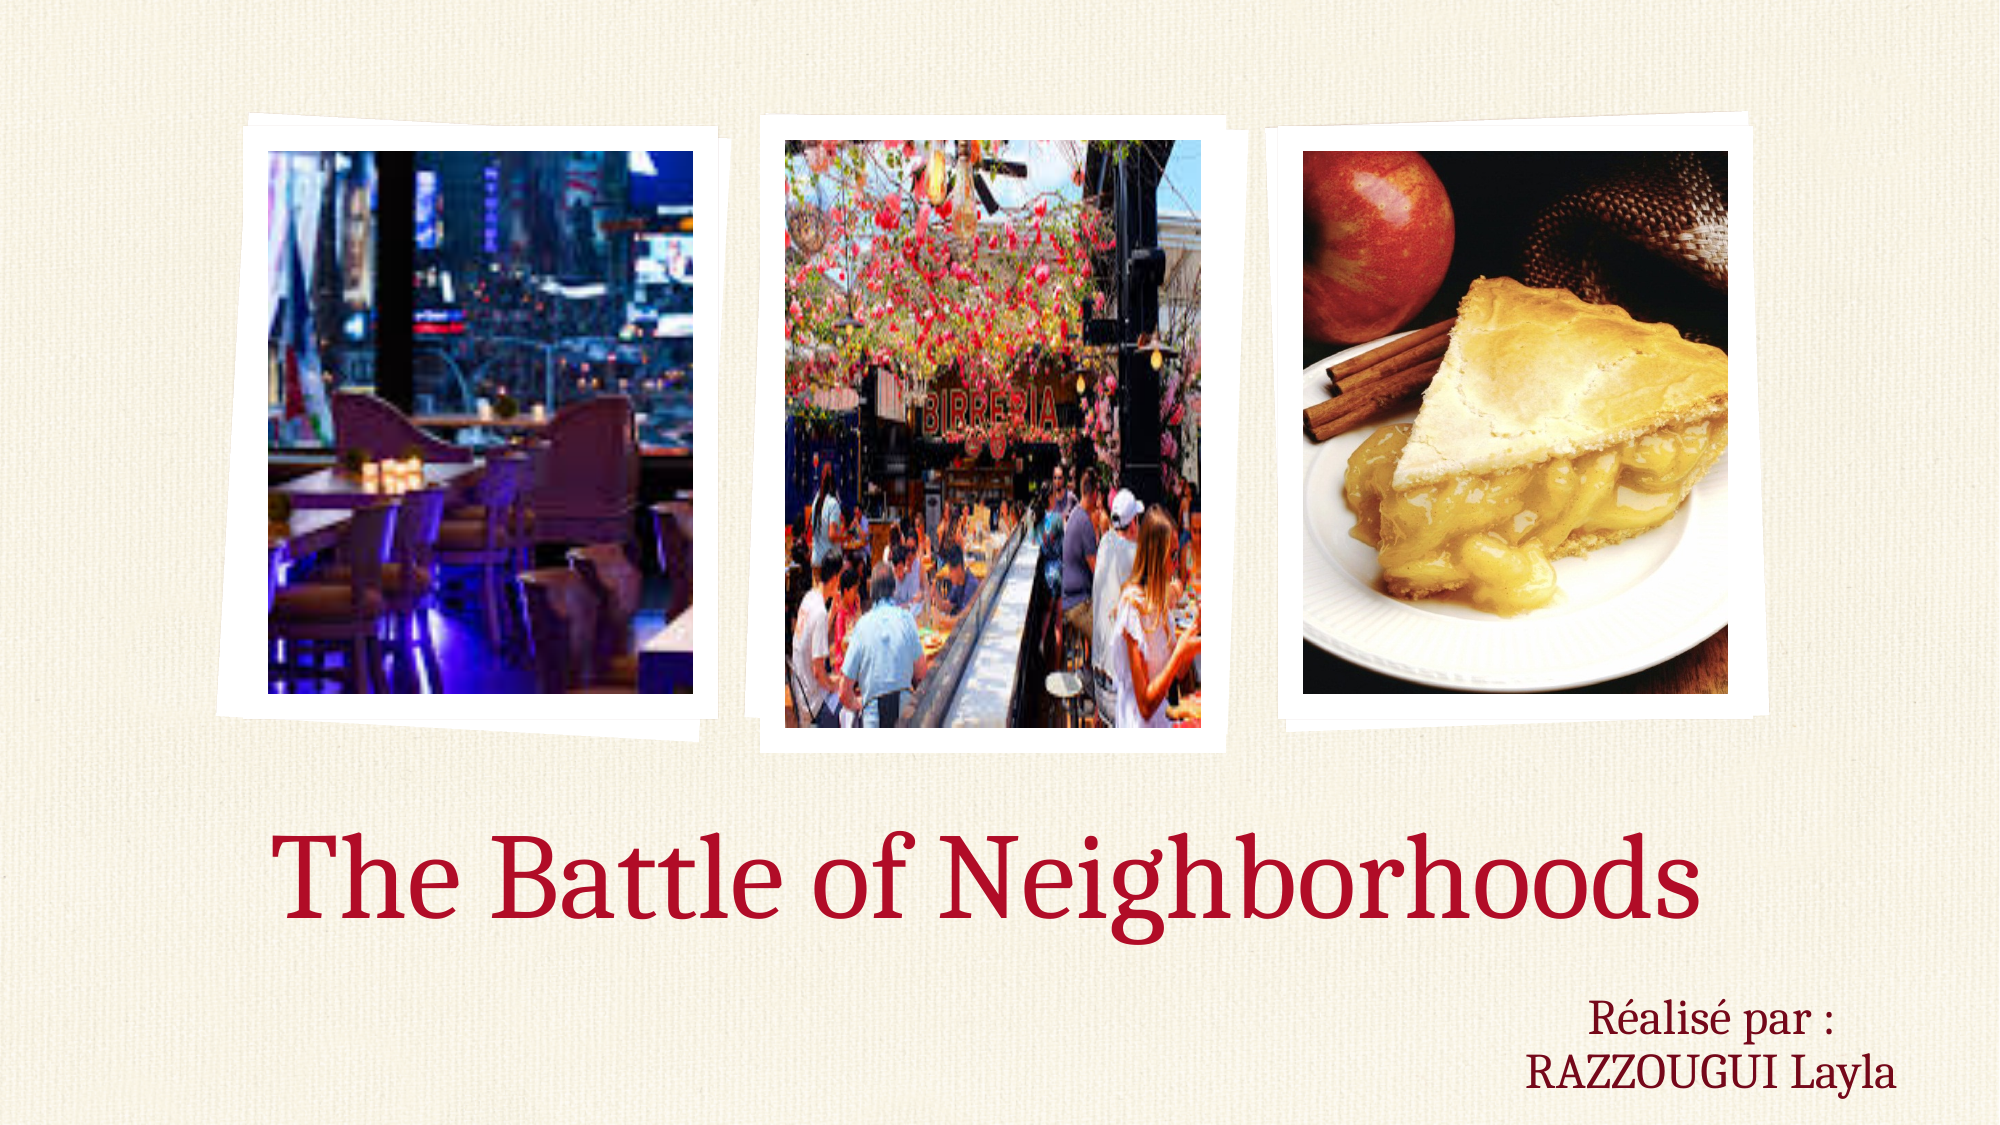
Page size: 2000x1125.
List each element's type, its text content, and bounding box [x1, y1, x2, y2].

picture [1302, 150, 1728, 695]
subtitle Réalisé par : RAZZOUGUI Layla [1448, 984, 1975, 1117]
picture [268, 150, 694, 695]
picture [785, 139, 1201, 728]
title The Battle of Neighborhoods [199, 794, 1775, 951]
